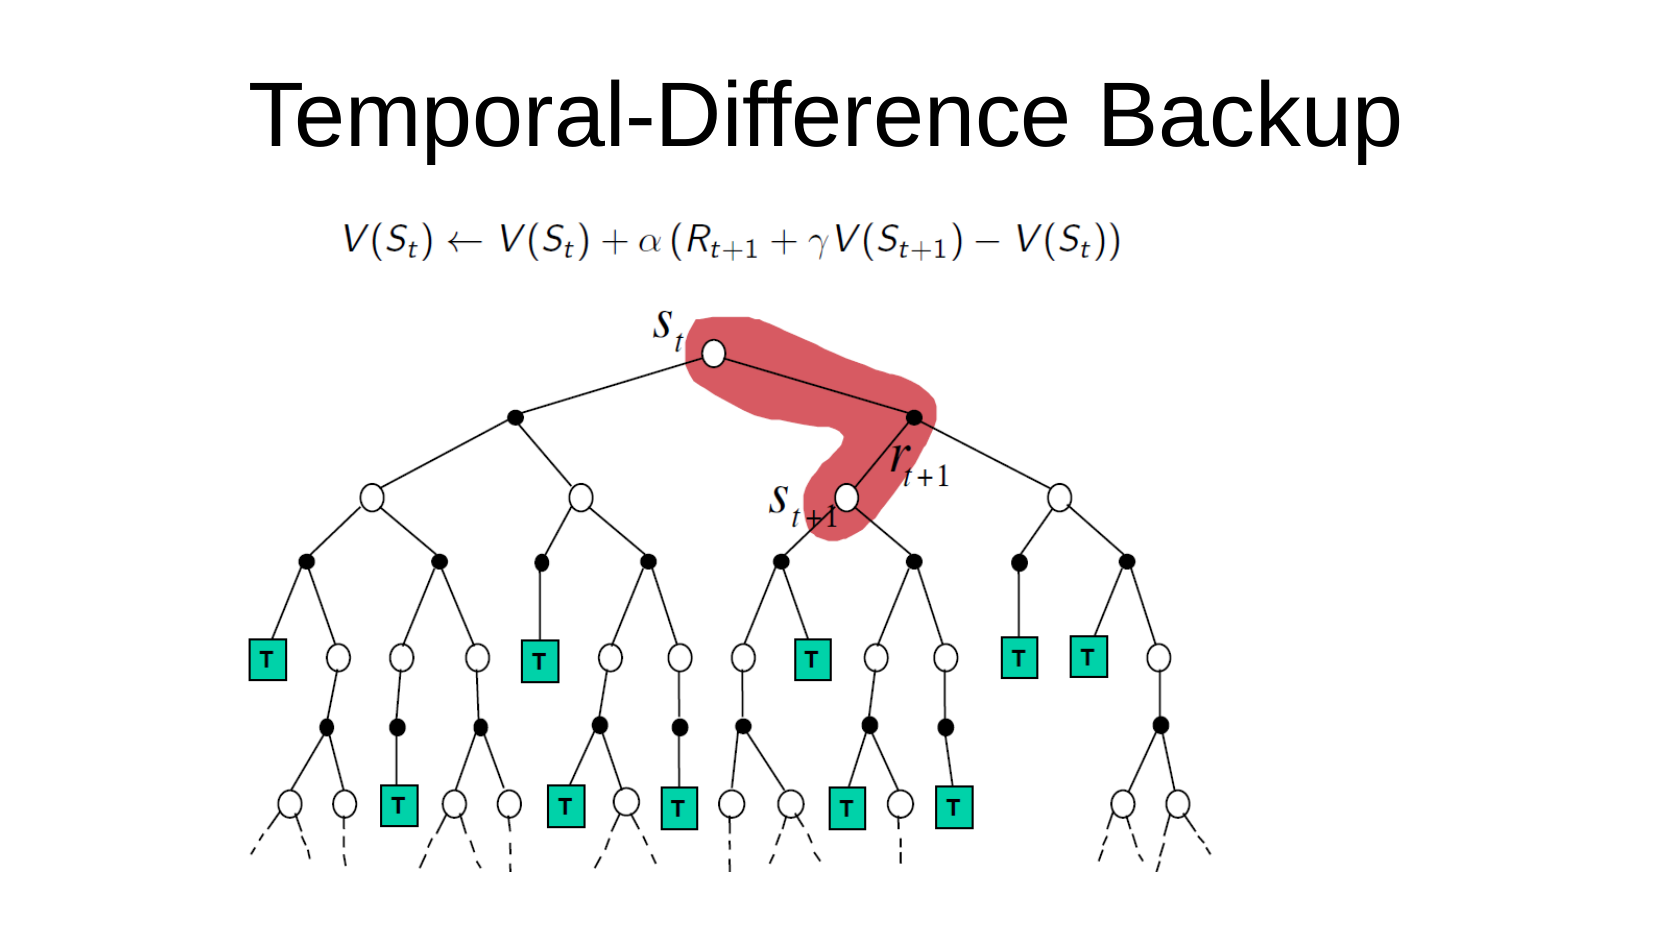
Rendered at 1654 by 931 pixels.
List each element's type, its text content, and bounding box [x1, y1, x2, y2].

title Temporal-Difference Backup [82, 37, 1571, 193]
picture [210, 192, 1246, 872]
